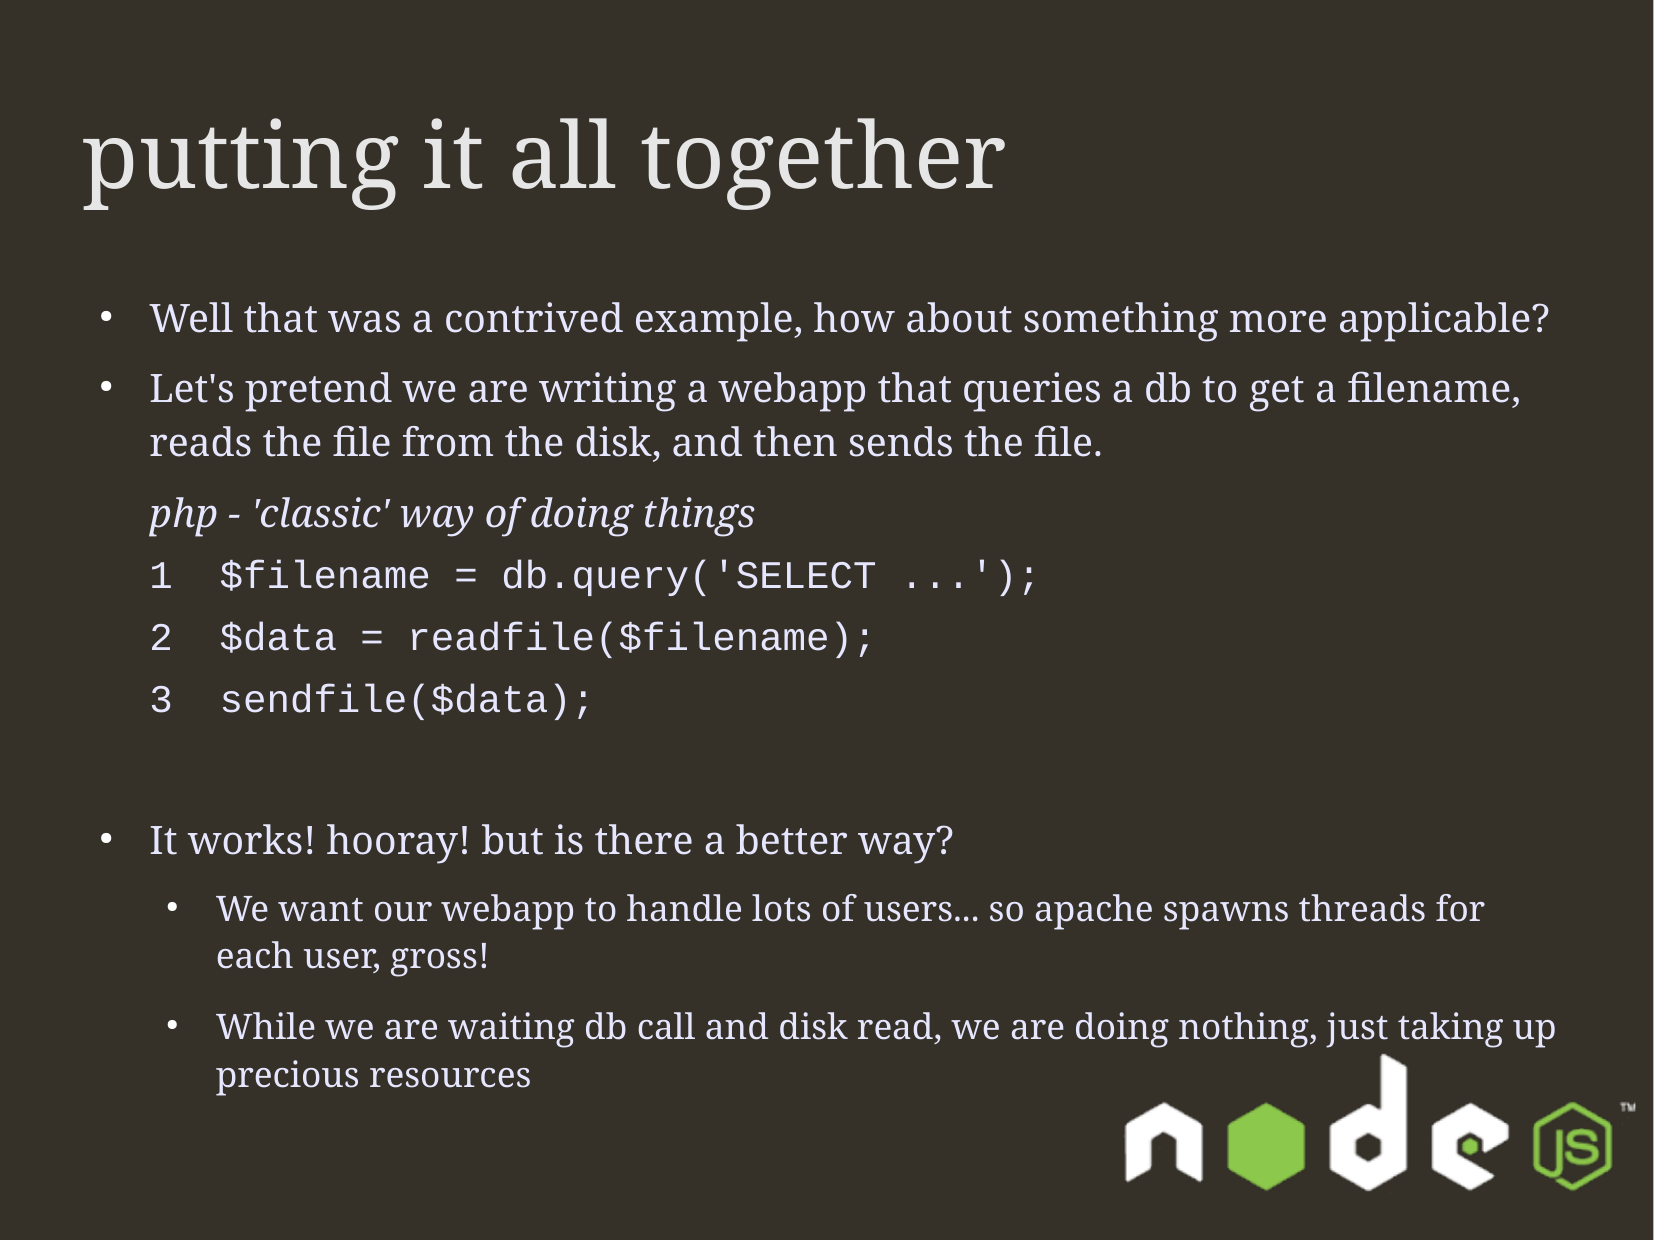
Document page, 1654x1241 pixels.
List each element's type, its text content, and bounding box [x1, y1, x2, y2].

picture [1108, 1006, 1651, 1238]
list Well that was a contrived example, how about something more applicable? Let's pretend we are writing a webapp that queries a db to get a filename, reads the file from the disk, and then sends the file. php - 'classic' way of doing things 1 $filename = db.query('SELECT ...'); 2 $data = readfile($filename); 3 sendfile($data); It works! hooray! but is there a better way? We want our webapp to handle lots of users... so apache spawns threads for each user, gross! While we are waiting db call and disk read, we are doing nothing, just taking up precious resources [82, 290, 1571, 1109]
title putting it all together [82, 49, 1571, 257]
